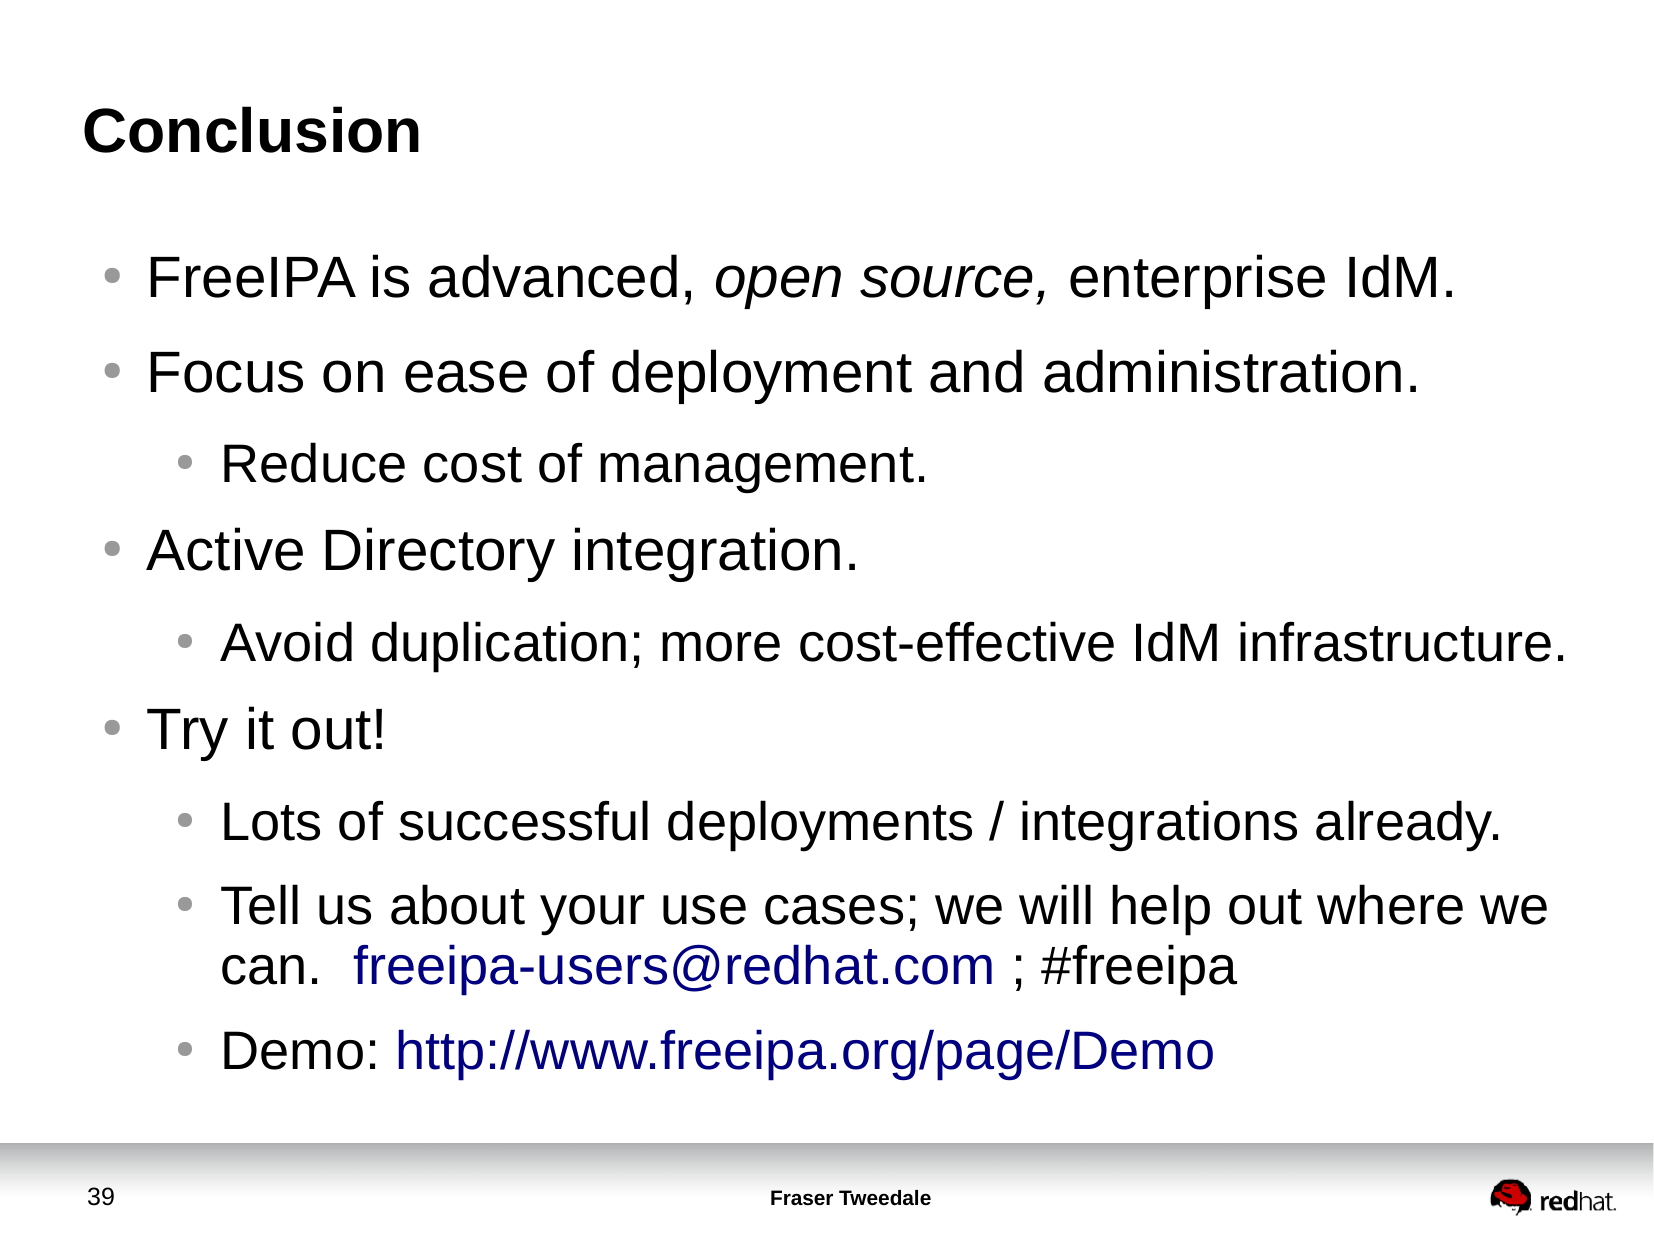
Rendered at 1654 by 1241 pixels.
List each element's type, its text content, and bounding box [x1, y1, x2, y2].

title Conclusion [82, 37, 1571, 226]
picture [0, 1143, 1654, 1241]
list FreeIPA is advanced, open source, enterprise IdM. Focus on ease of deployment and administration. Reduce cost of management. Active Directory integration. Avoid duplication; more cost-effective IdM infrastructure. Try it out! Lots of successful deployments / integrations already. Tell us about your use cases; we will help out where we can. freeipa-users@redhat.com ; #freeipa Demo: http://www.freeipa.org/page/Demo [86, 244, 1576, 1081]
